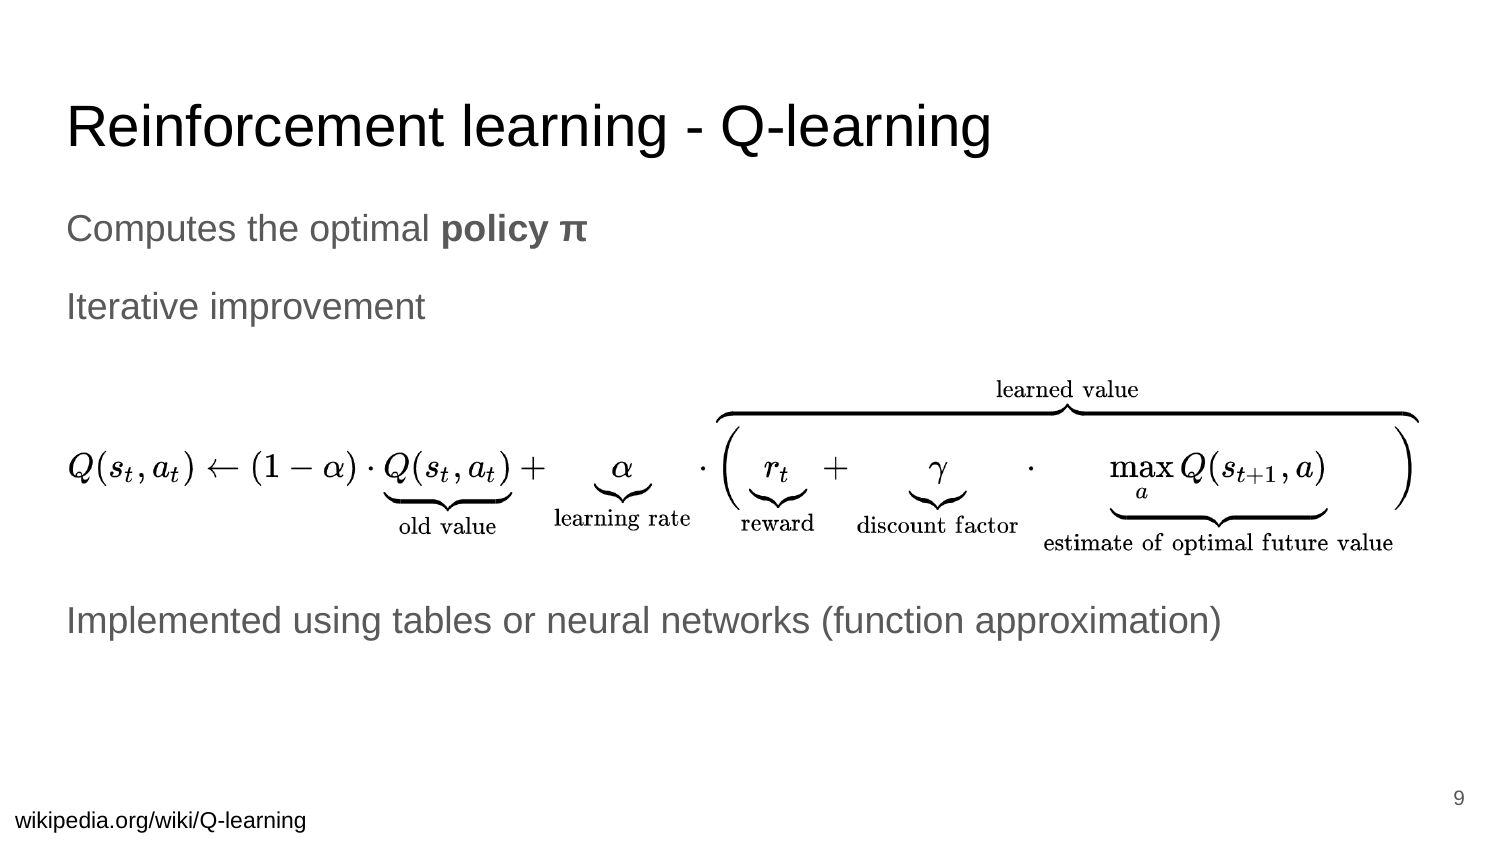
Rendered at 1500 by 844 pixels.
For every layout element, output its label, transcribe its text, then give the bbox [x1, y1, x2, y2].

slide_number <number> [1389, 764, 1480, 830]
list Computes the optimal policy π Iterative improvement Implemented using tables or neural networks (function approximation) [51, 189, 1449, 750]
picture [67, 374, 1433, 558]
text_box wikipedia.org/wiki/Q-learning [0, 790, 1112, 844]
title Reinforcement learning - Q-learning [51, 72, 1449, 167]
